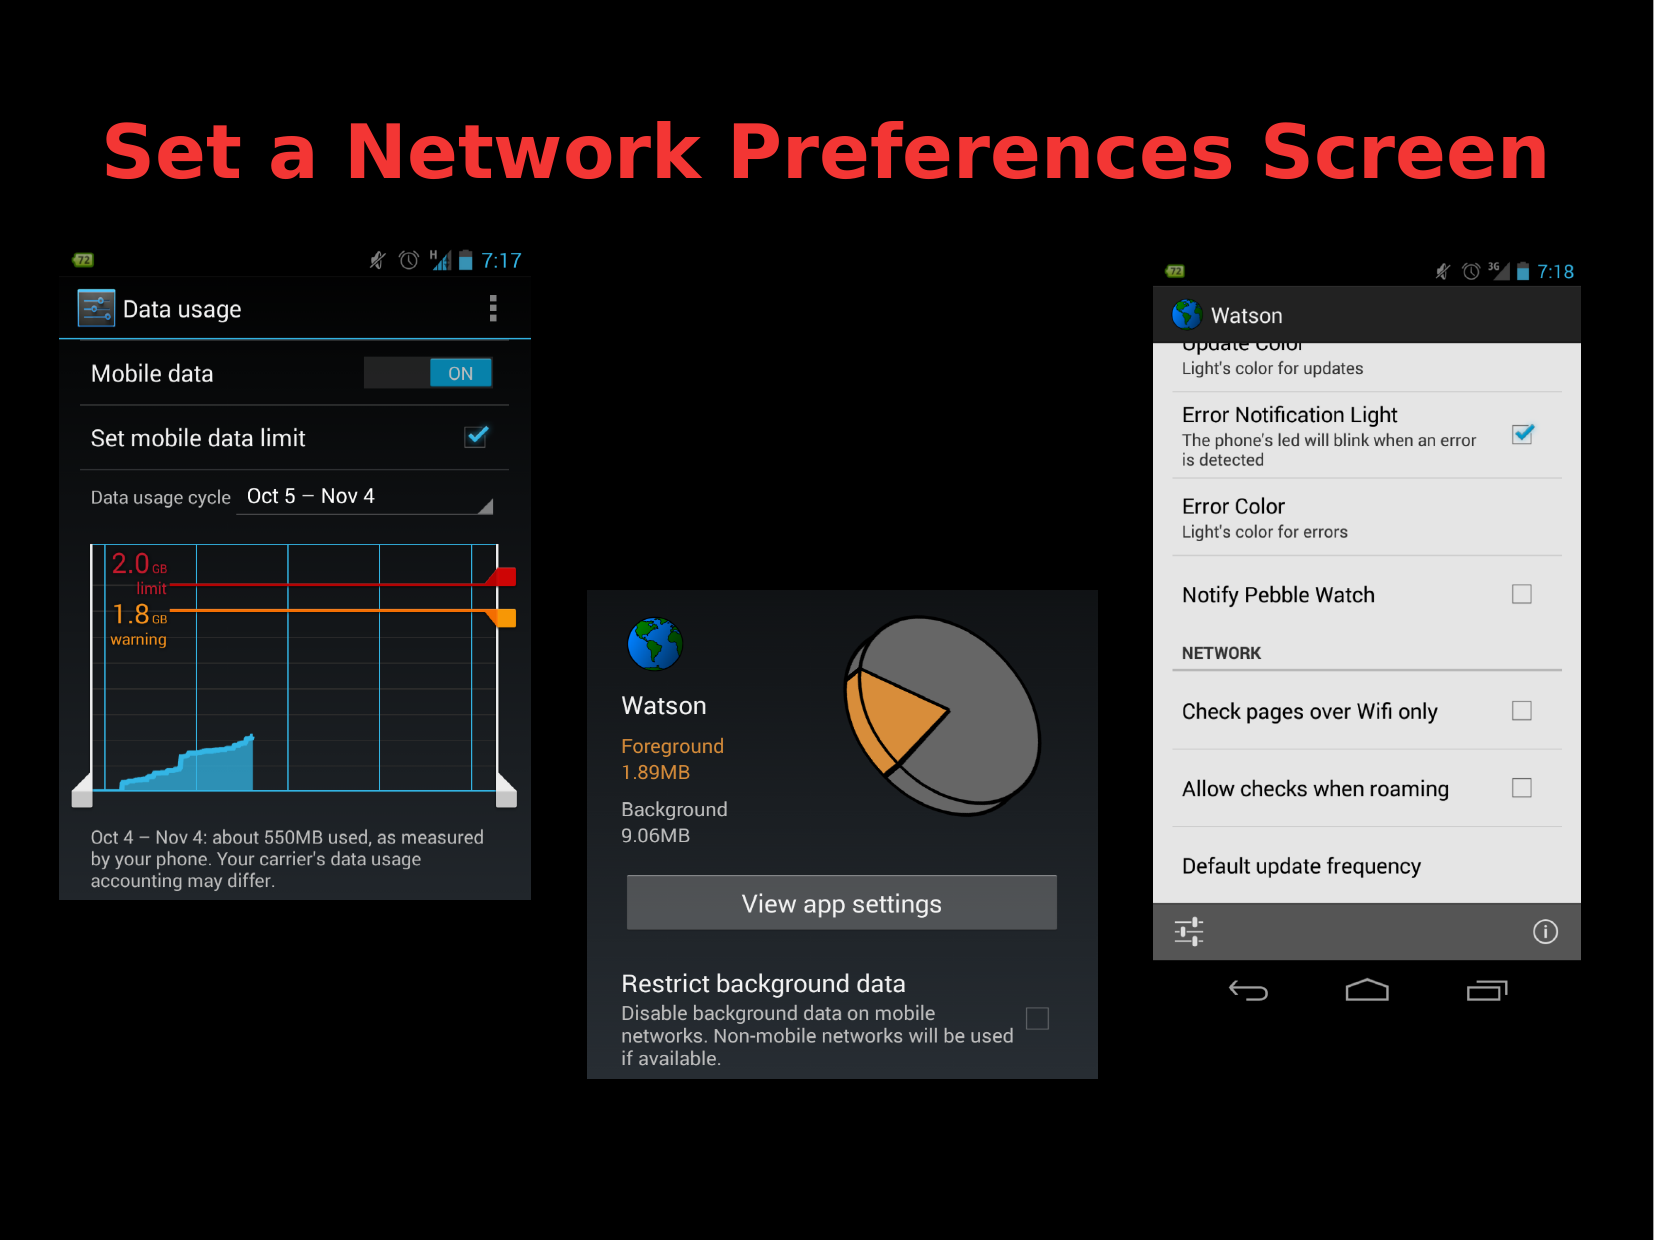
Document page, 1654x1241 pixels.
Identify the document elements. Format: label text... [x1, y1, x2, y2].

picture [587, 590, 1098, 1081]
title Set a Network Preferences Screen [82, 49, 1571, 257]
picture [1153, 256, 1581, 1017]
picture [59, 243, 531, 901]
